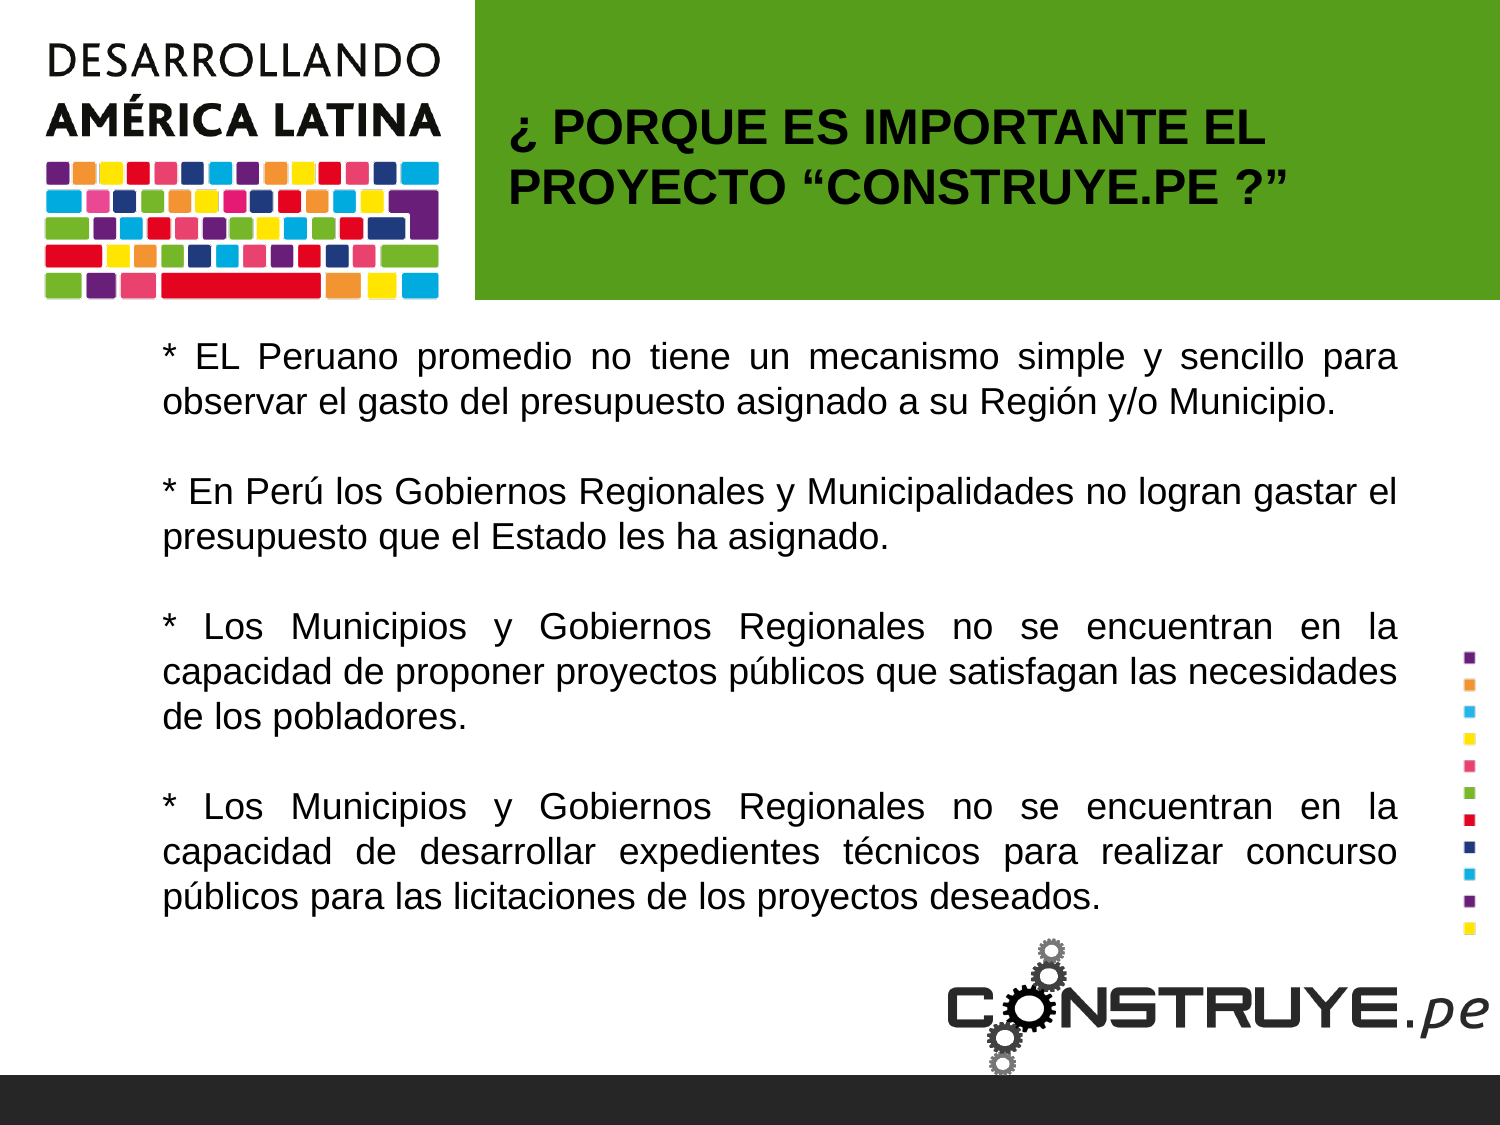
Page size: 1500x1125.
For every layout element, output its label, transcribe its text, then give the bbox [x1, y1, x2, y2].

text_box * EL Peruano promedio no tiene un mecanismo simple y sencillo para observar el gasto del presupuesto asignado a su Región y/o Municipio. * En Perú los Gobiernos Regionales y Municipalidades no logran gastar el presupuesto que el Estado les ha asignado. * Los Municipios y Gobiernos Regionales no se encuentran en la capacidad de proponer proyectos públicos que satisfagan las necesidades de los pobladores. * Los Municipios y Gobiernos Regionales no se encuentran en la capacidad de desarrollar expedientes técnicos para realizar concurso públicos para las licitaciones de los proyectos deseados. [148, 325, 1413, 1034]
text_box ¿ PORQUE ES IMPORTANTE EL PROYECTO “CONSTRUYE.PE ?” [493, 87, 1443, 142]
text_box [1455, 638, 1488, 933]
text_box [475, 0, 1500, 300]
picture [938, 933, 1500, 1081]
text_box [0, 1075, 1500, 1125]
text_box [38, 37, 443, 305]
